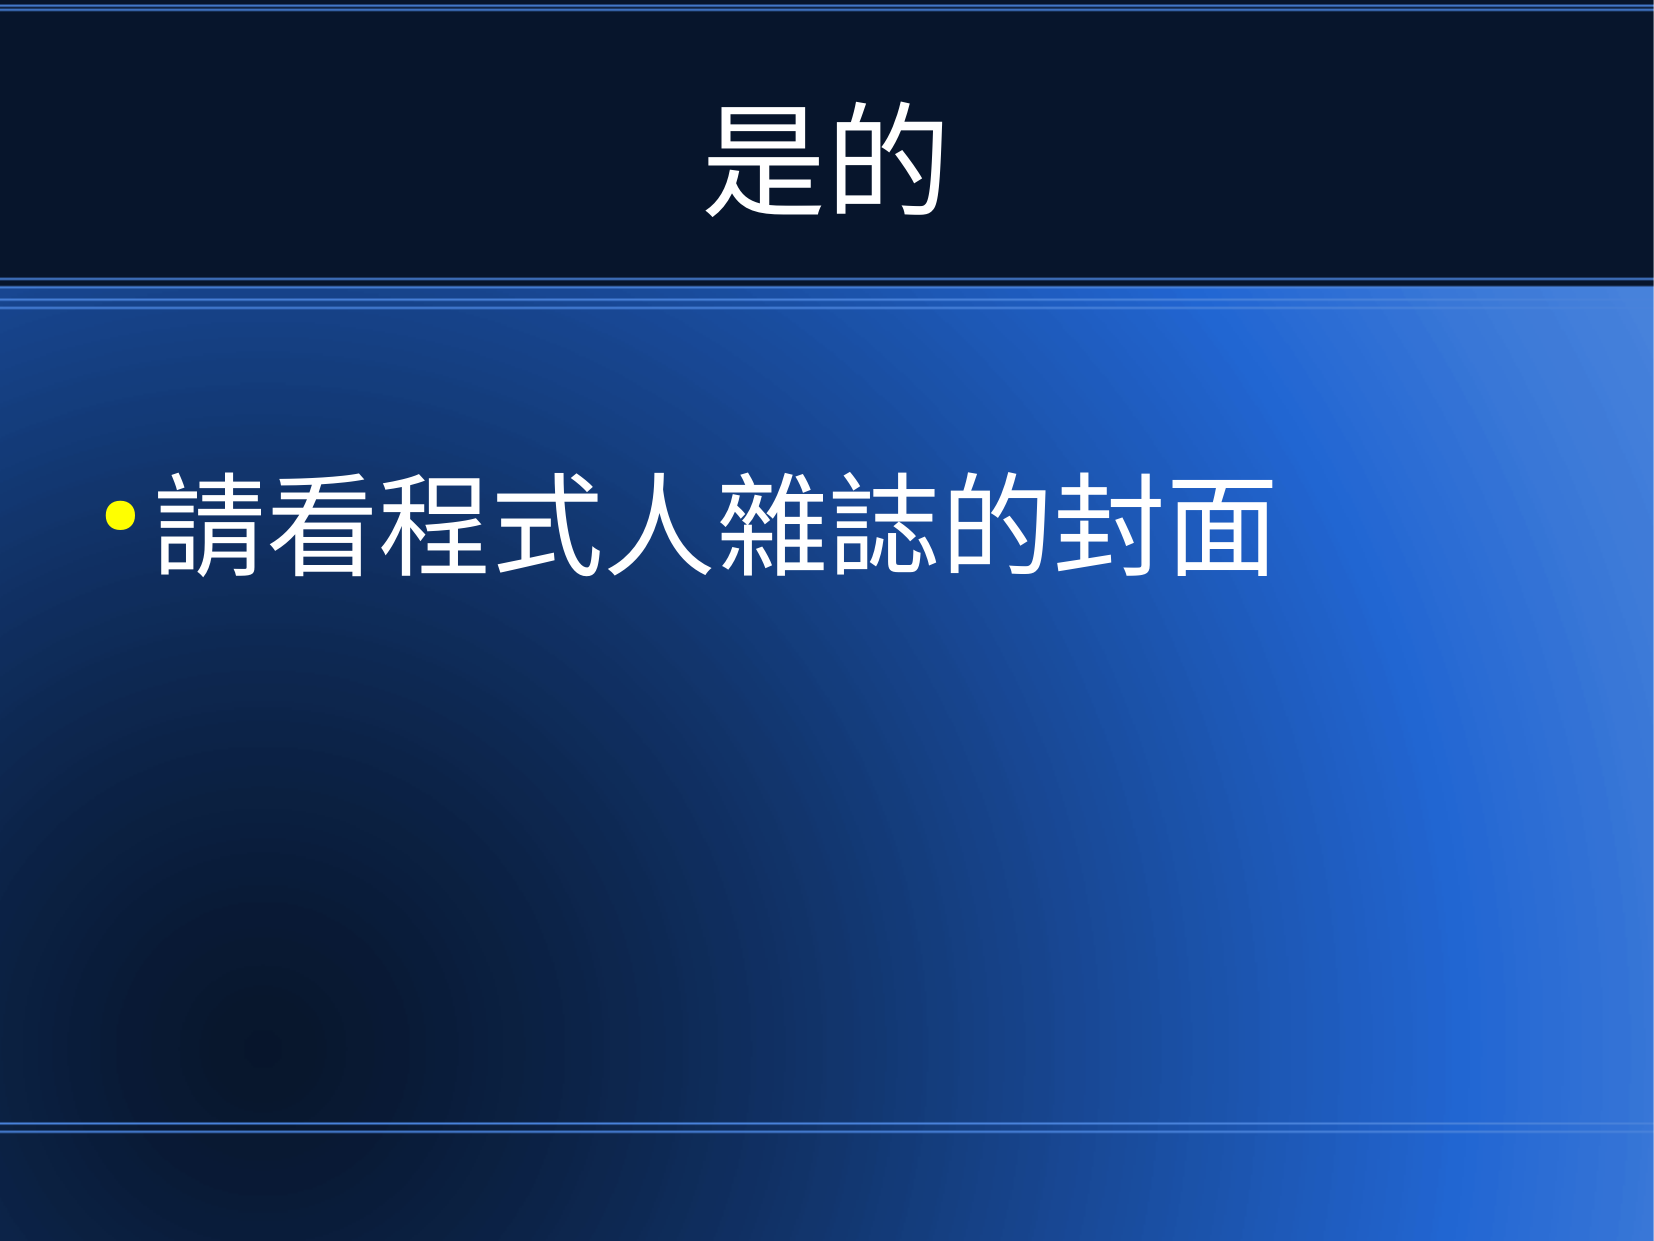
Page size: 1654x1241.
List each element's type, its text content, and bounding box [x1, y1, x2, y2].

picture [0, 0, 1654, 1241]
title 是的 [82, 49, 1571, 257]
list 請看程式人雜誌的封面 [82, 355, 1571, 1241]
